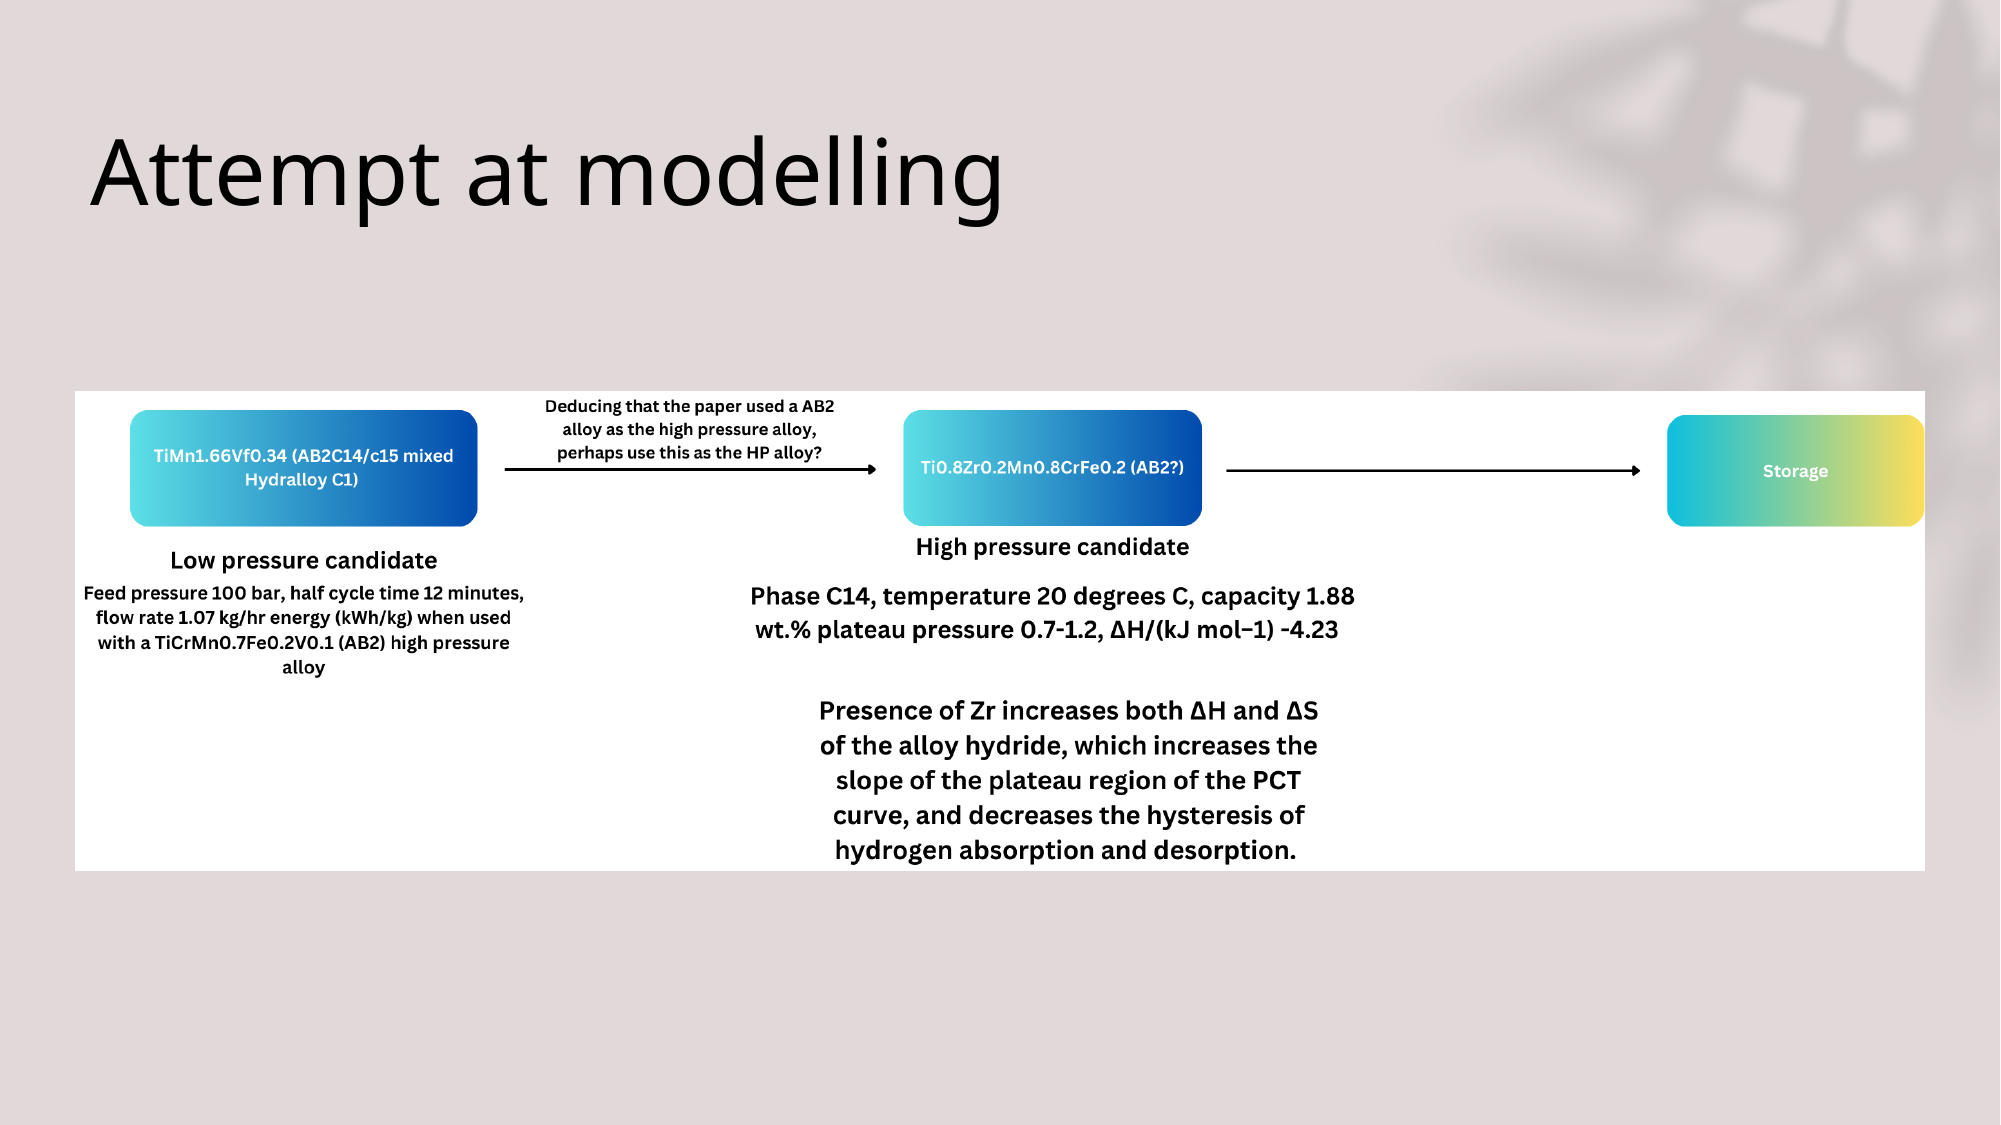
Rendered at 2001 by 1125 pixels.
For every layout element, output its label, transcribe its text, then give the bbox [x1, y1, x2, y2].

picture [75, 391, 1925, 871]
title Attempt at modelling [75, 60, 1863, 278]
